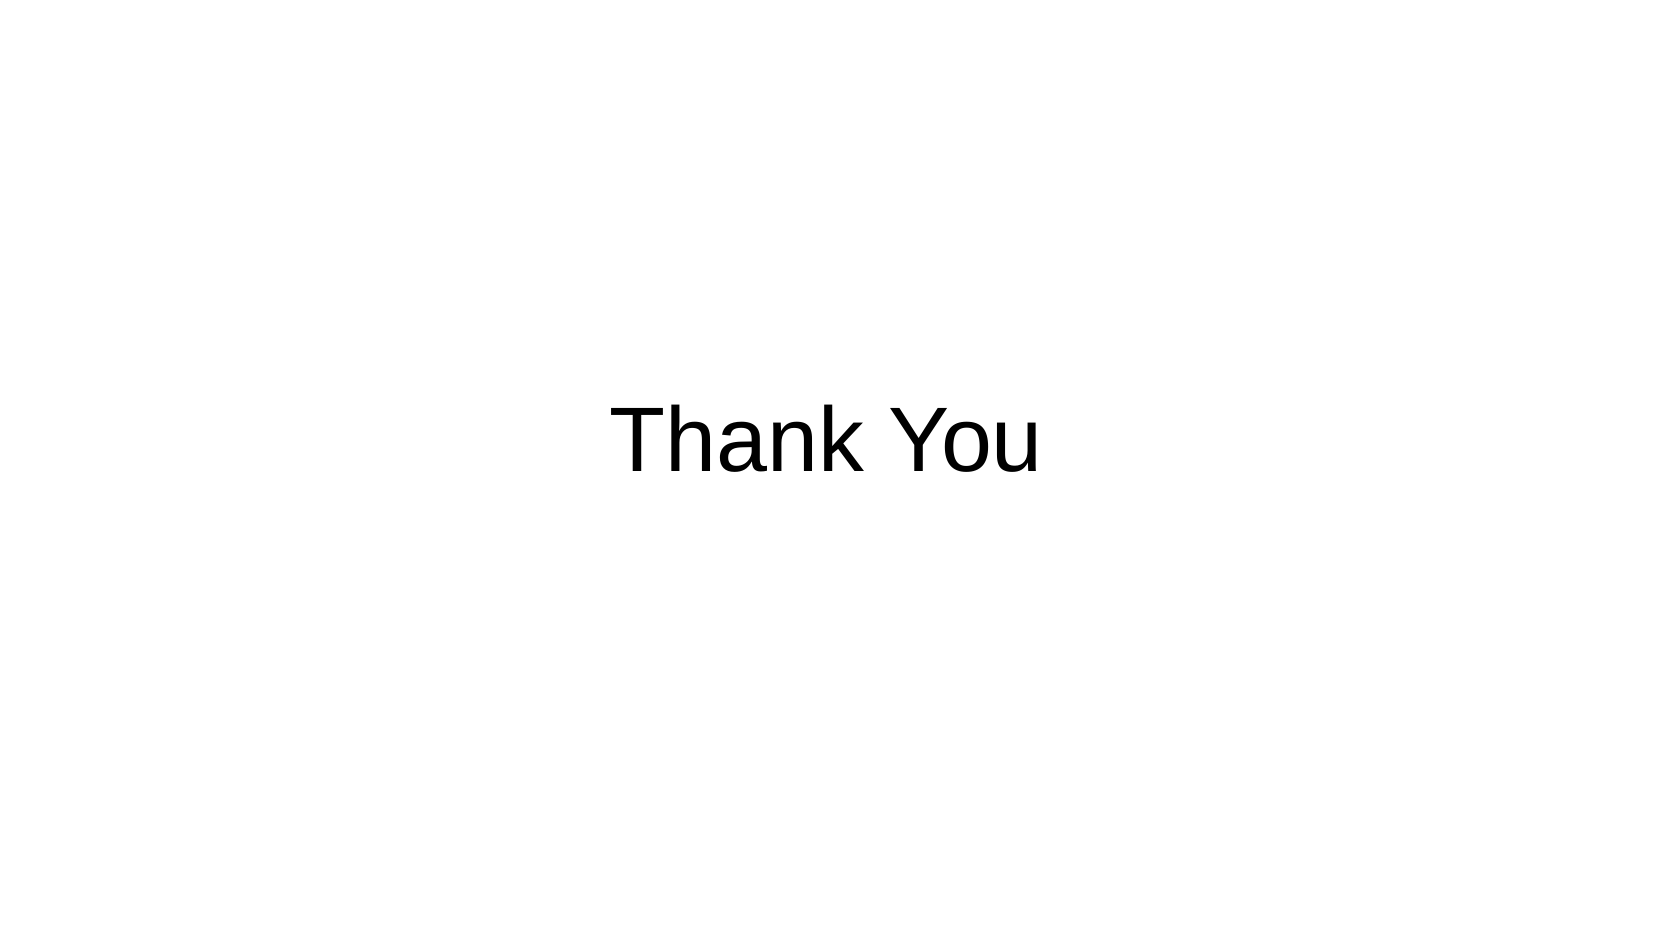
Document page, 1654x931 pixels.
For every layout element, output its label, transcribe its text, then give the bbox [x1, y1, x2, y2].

title Thank You [82, 361, 1571, 518]
